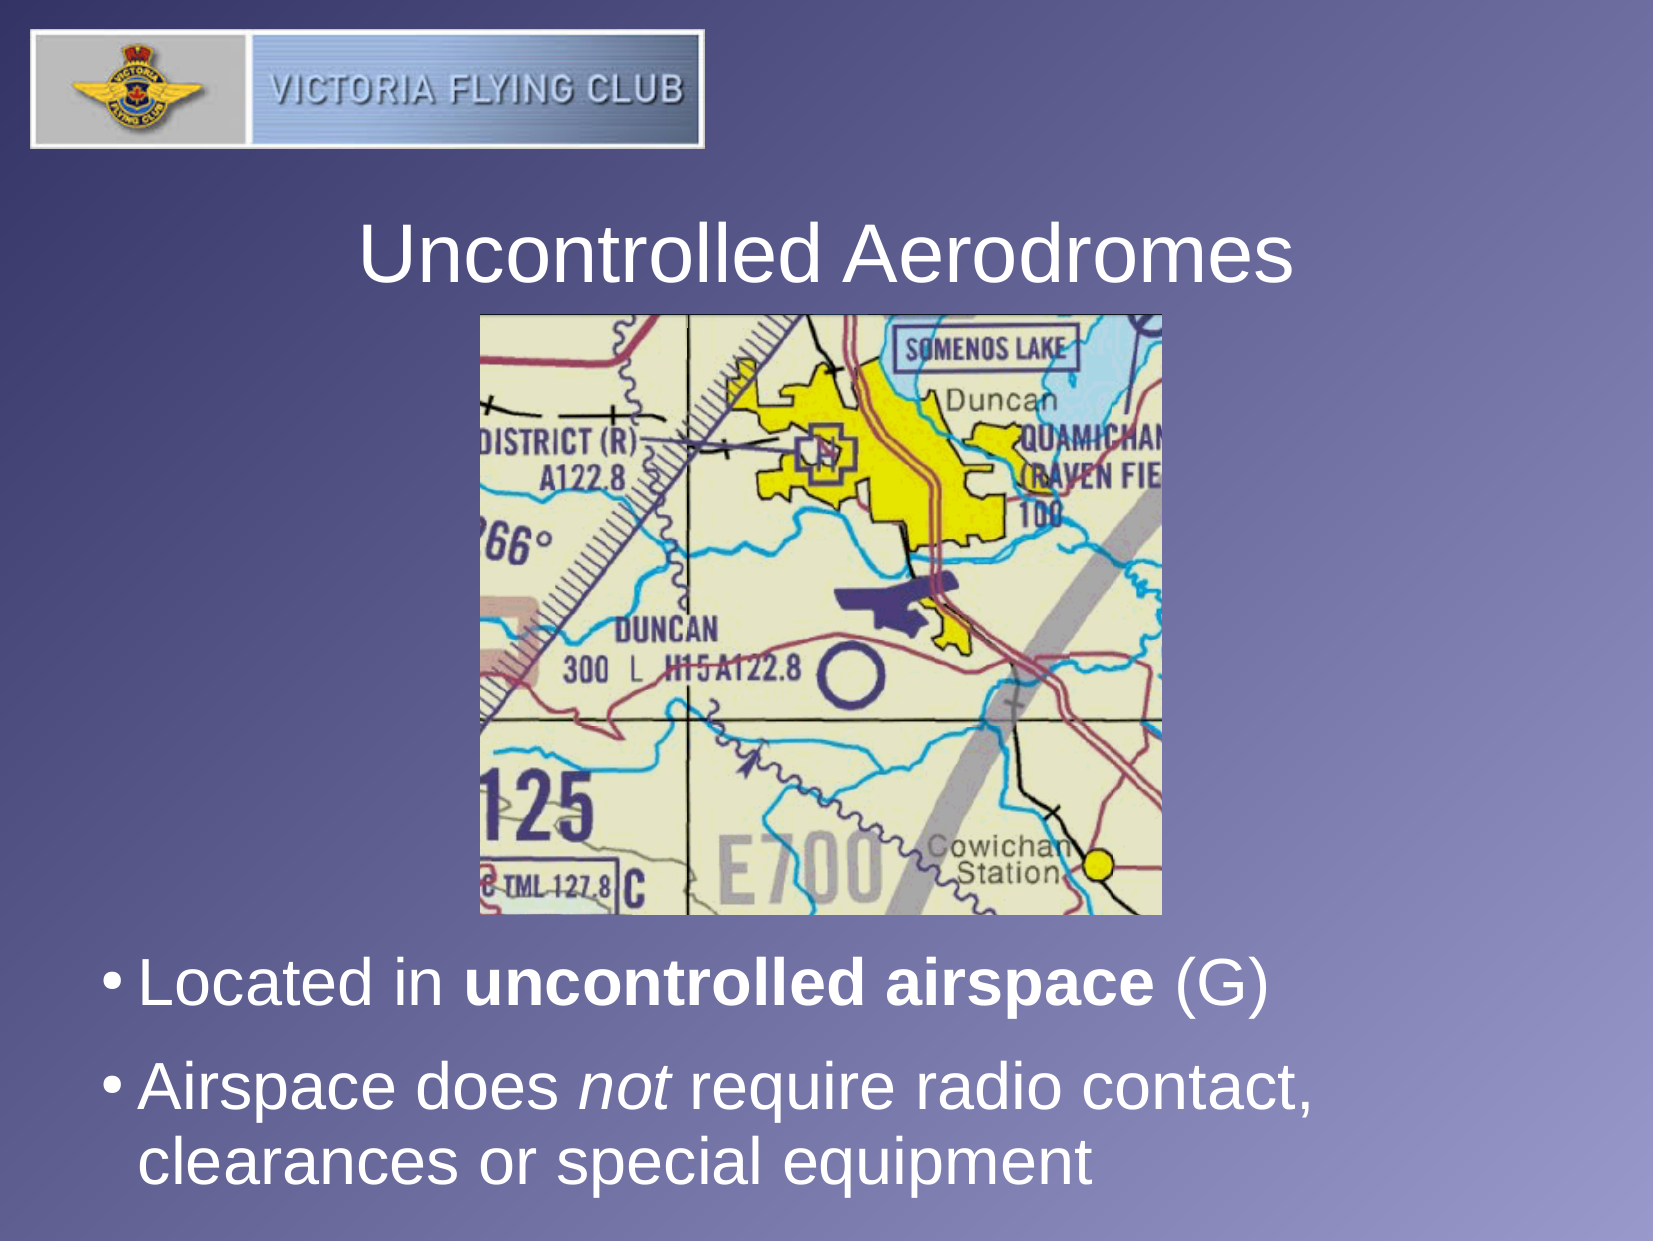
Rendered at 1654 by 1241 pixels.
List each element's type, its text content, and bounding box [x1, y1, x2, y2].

picture [480, 314, 1162, 916]
list Located in uncontrolled airspace (G) Airspace does not require radio contact, clearances or special equipment [82, 945, 1571, 1201]
picture [30, 29, 705, 149]
title Uncontrolled Aerodromes [82, 150, 1571, 358]
